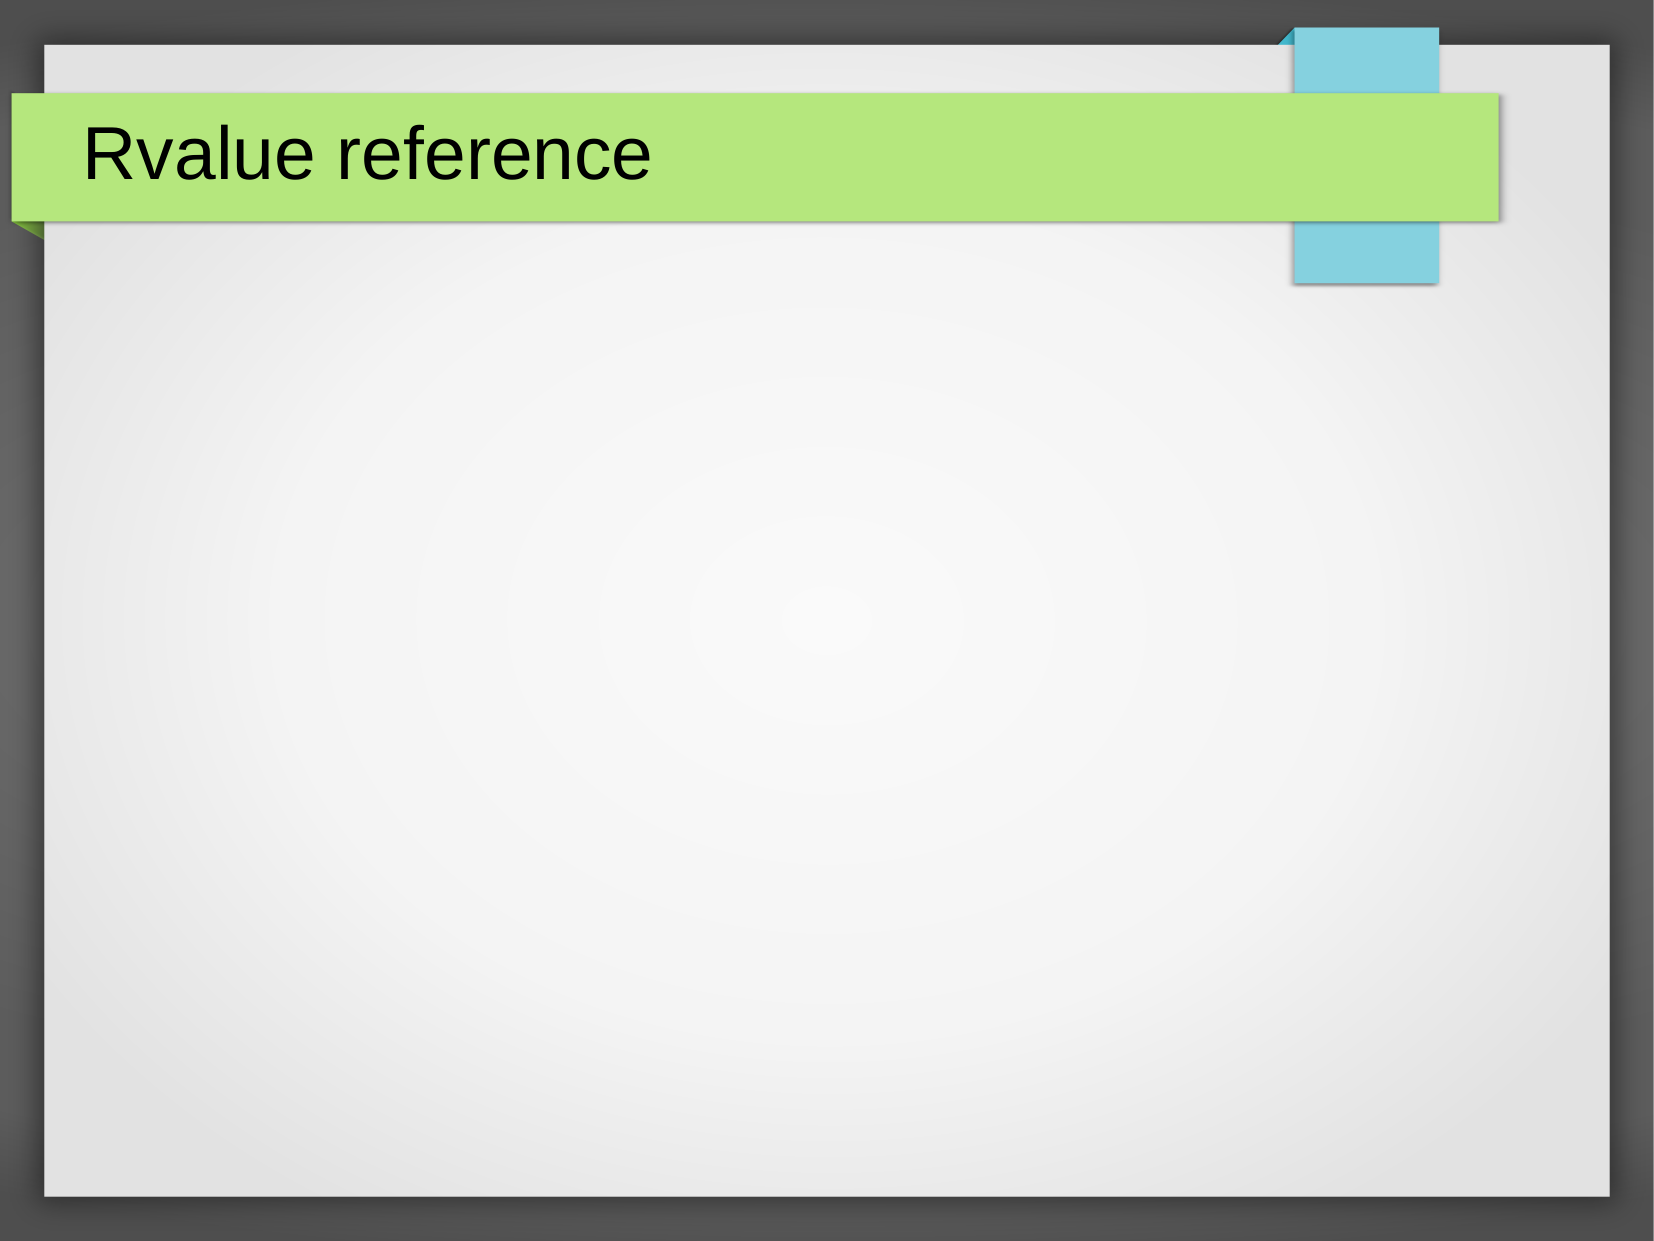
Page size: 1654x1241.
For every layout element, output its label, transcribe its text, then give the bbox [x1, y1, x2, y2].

picture [0, 0, 1654, 1241]
title Rvalue reference [82, 94, 1264, 213]
